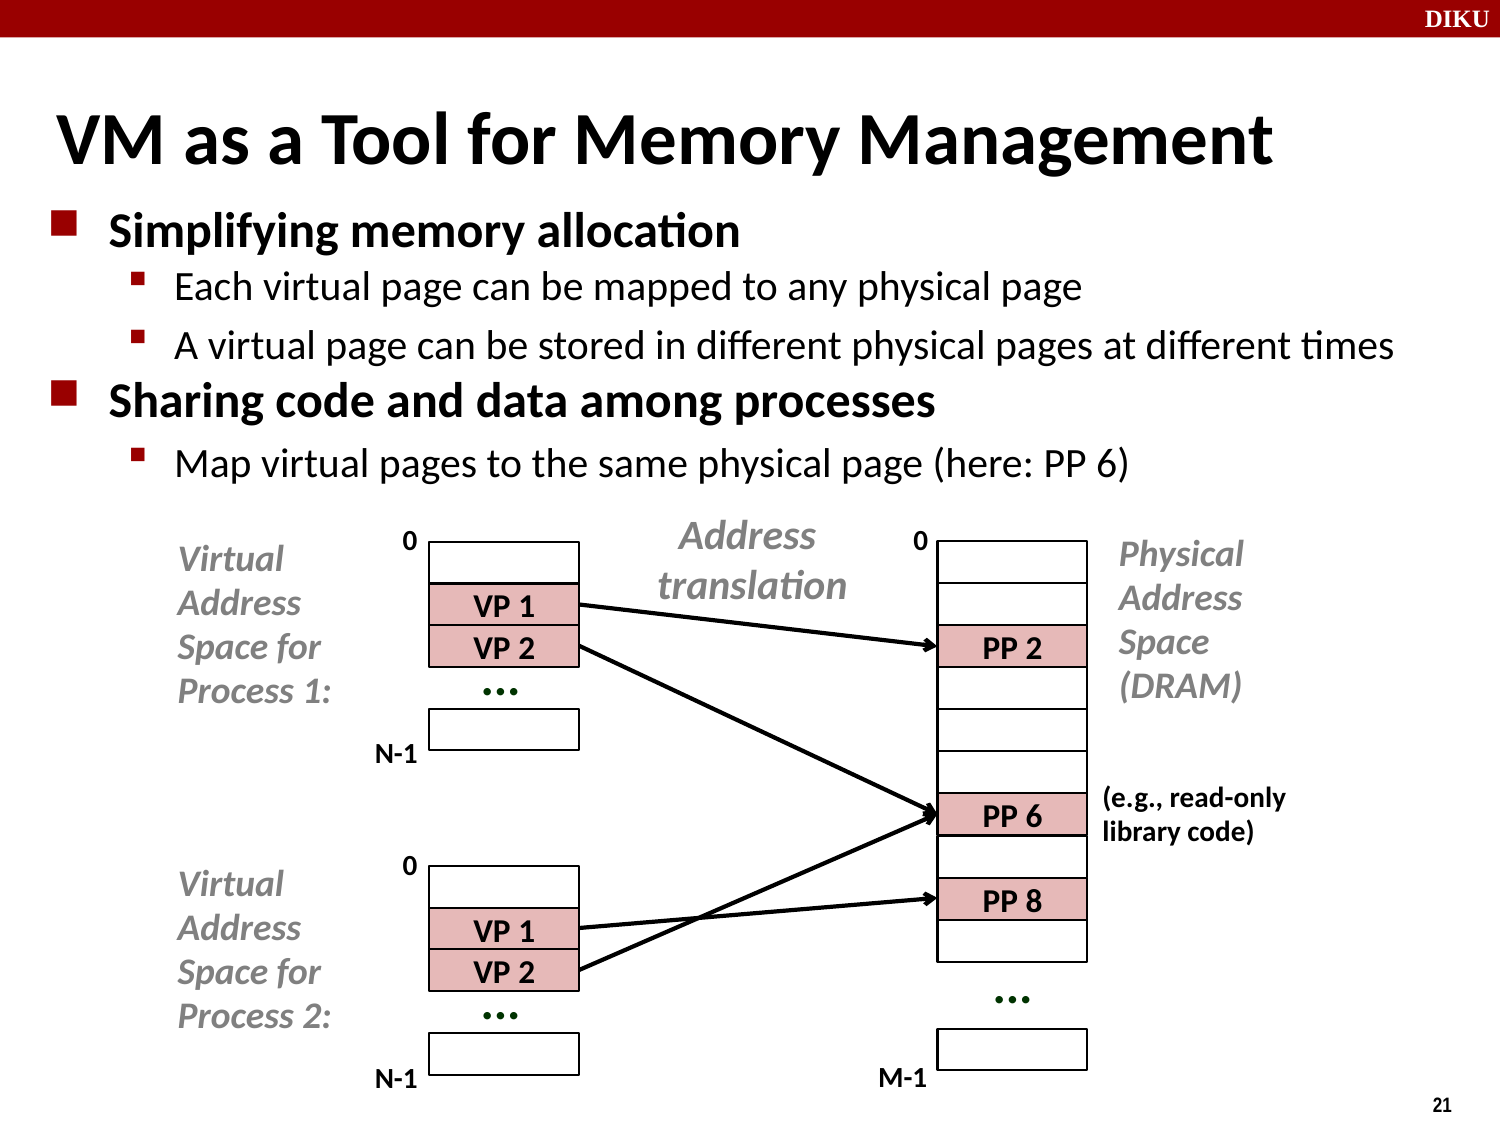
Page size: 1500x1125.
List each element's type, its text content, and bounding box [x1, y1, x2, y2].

text_box M-1 [863, 1053, 943, 1103]
text_box Virtual Address Space for Process 2: [162, 853, 388, 1046]
text_box 0 [387, 841, 433, 891]
text_box VP 2 [429, 624, 580, 667]
text_box VP 1 [429, 583, 580, 624]
text_box VP 2 [429, 949, 580, 992]
text_box PP 6 [937, 793, 1088, 835]
text_box N-1 [359, 729, 433, 779]
text_box ... [465, 970, 536, 1045]
text_box ... [465, 646, 536, 721]
text_box 0 [898, 516, 944, 566]
text_box PP 8 [937, 877, 1088, 919]
text_box Virtual Address Space for Process 1: [162, 528, 388, 721]
text_box Simplifying memory allocation Each virtual page can be mapped to any physical page A virtual page can be stored in different physical pages at different times Sharing code and data among processes Map virtual pages to the same physical page (here: PP 6) [37, 200, 1475, 513]
text_box Physical Address Space (DRAM) [1104, 524, 1280, 717]
text_box (e.g., read-only library code) [1088, 772, 1326, 857]
text_box PP 2 [937, 625, 1088, 666]
text_box N-1 [359, 1054, 433, 1104]
text_box VM as a Tool for Memory Management [41, 87, 1455, 182]
text_box VP 1 [429, 907, 580, 949]
text_box 0 [387, 516, 433, 566]
text_box ... [977, 954, 1048, 1029]
text_box Address translation [642, 500, 863, 615]
